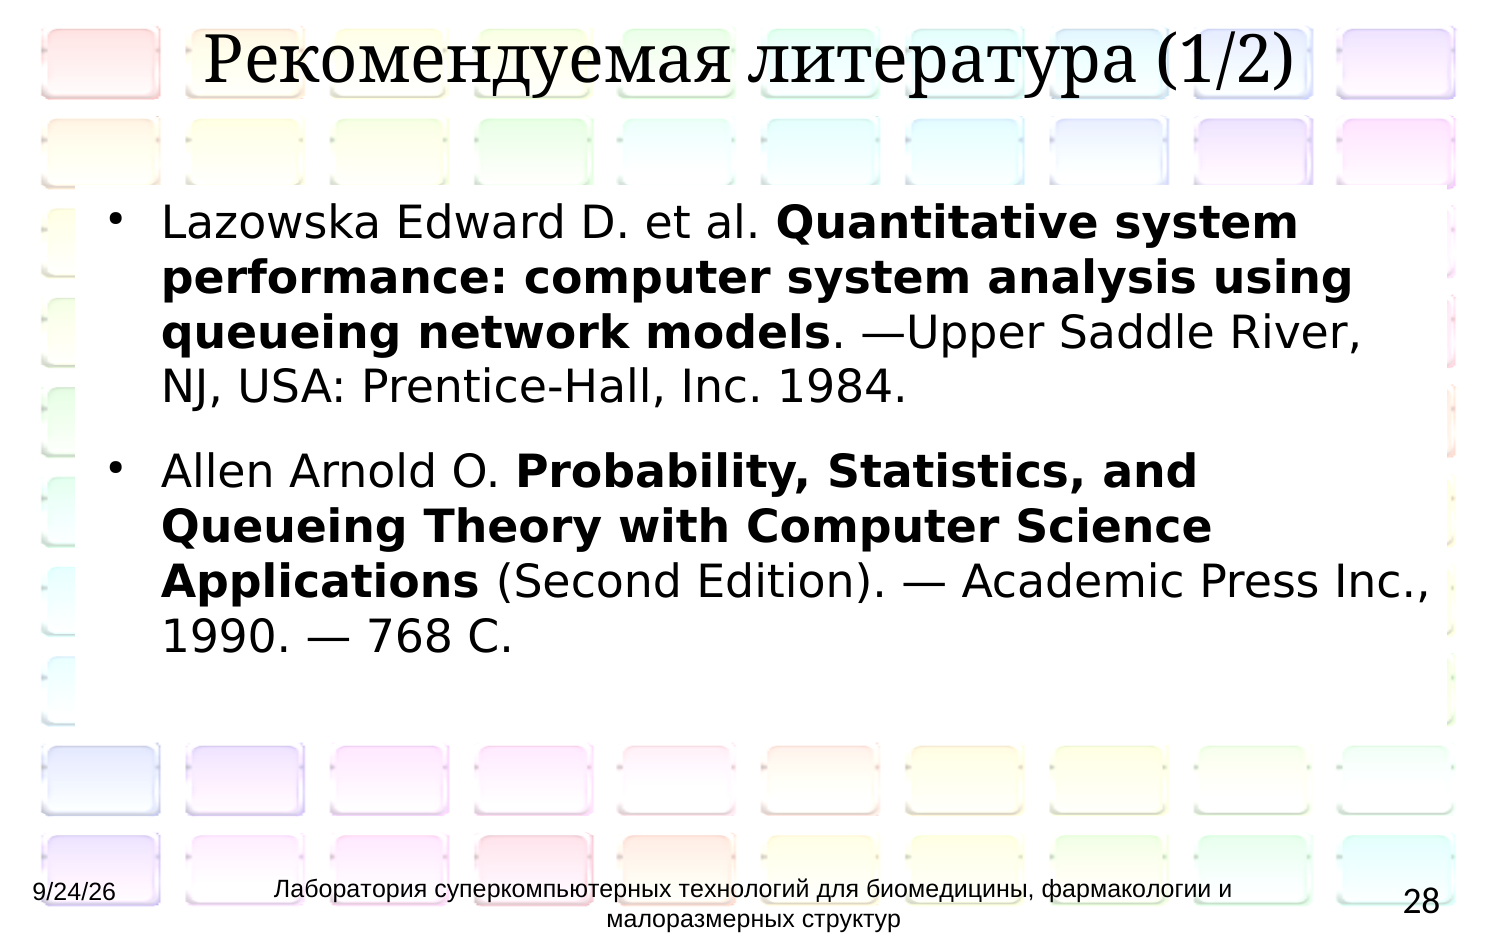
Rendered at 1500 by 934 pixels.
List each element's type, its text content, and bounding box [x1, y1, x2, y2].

text_box <number> [1387, 868, 1500, 934]
text_box 11/25/12 [17, 868, 171, 934]
title Рекомендуемая литература (1/2) [75, 8, 1425, 104]
text_box Лаборатория суперкомпьютерных технологий для биомедицины, фармакологии и малоразмерных структур [171, 864, 1447, 934]
picture [0, 0, 1500, 933]
list Lazowska Edward D. et al. Quantitative system performance: computer system analysis using queueing network models. —Upper Saddle River, NJ, USA: Prentice-Hall, Inc. 1984. Allen Arnold O. Probability, Statistics, and Queueing Theory with Computer Science Applications (Second Edition). — Academic Press Inc., 1990. — 768 С. [75, 184, 1447, 742]
